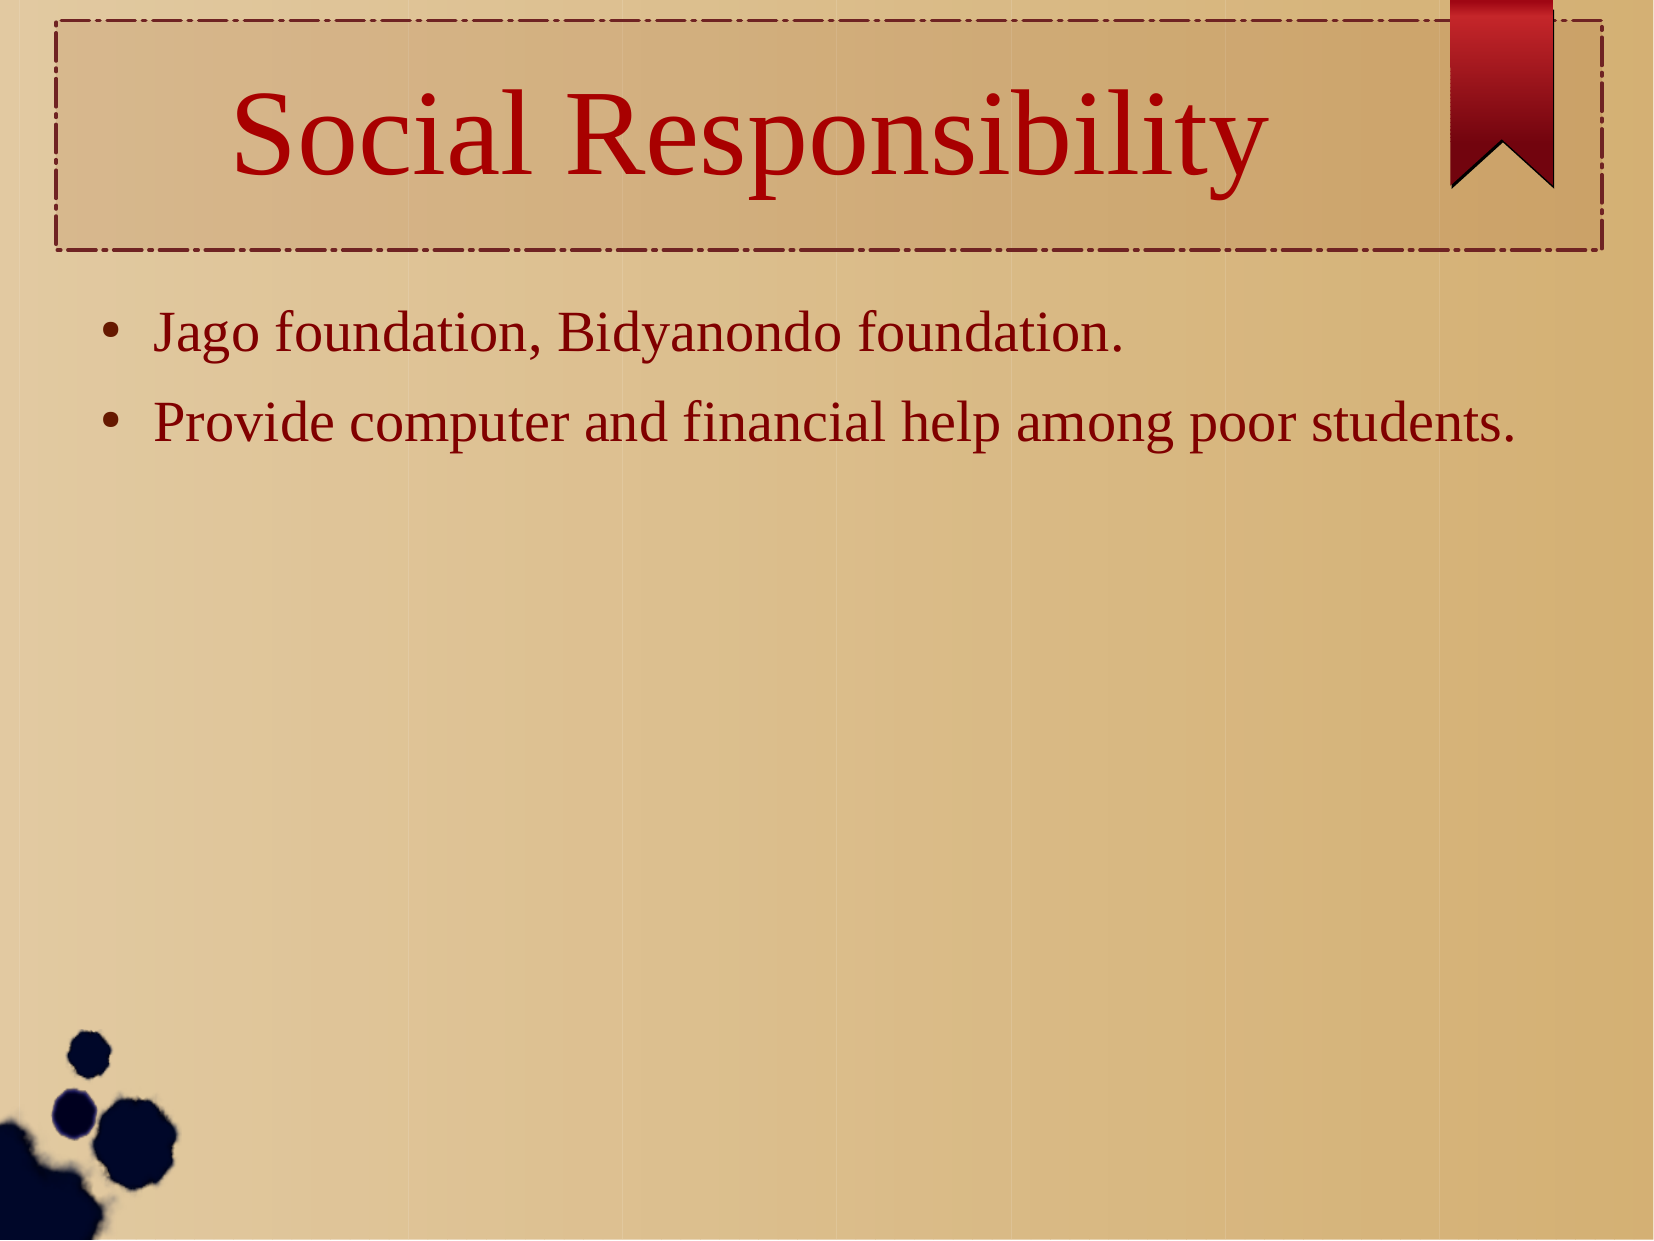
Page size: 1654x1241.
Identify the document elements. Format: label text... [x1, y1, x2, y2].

title Social Responsibility [59, 15, 1441, 252]
list Jago foundation, Bidyanondo foundation. Provide computer and financial help among poor students. [82, 299, 1571, 1019]
